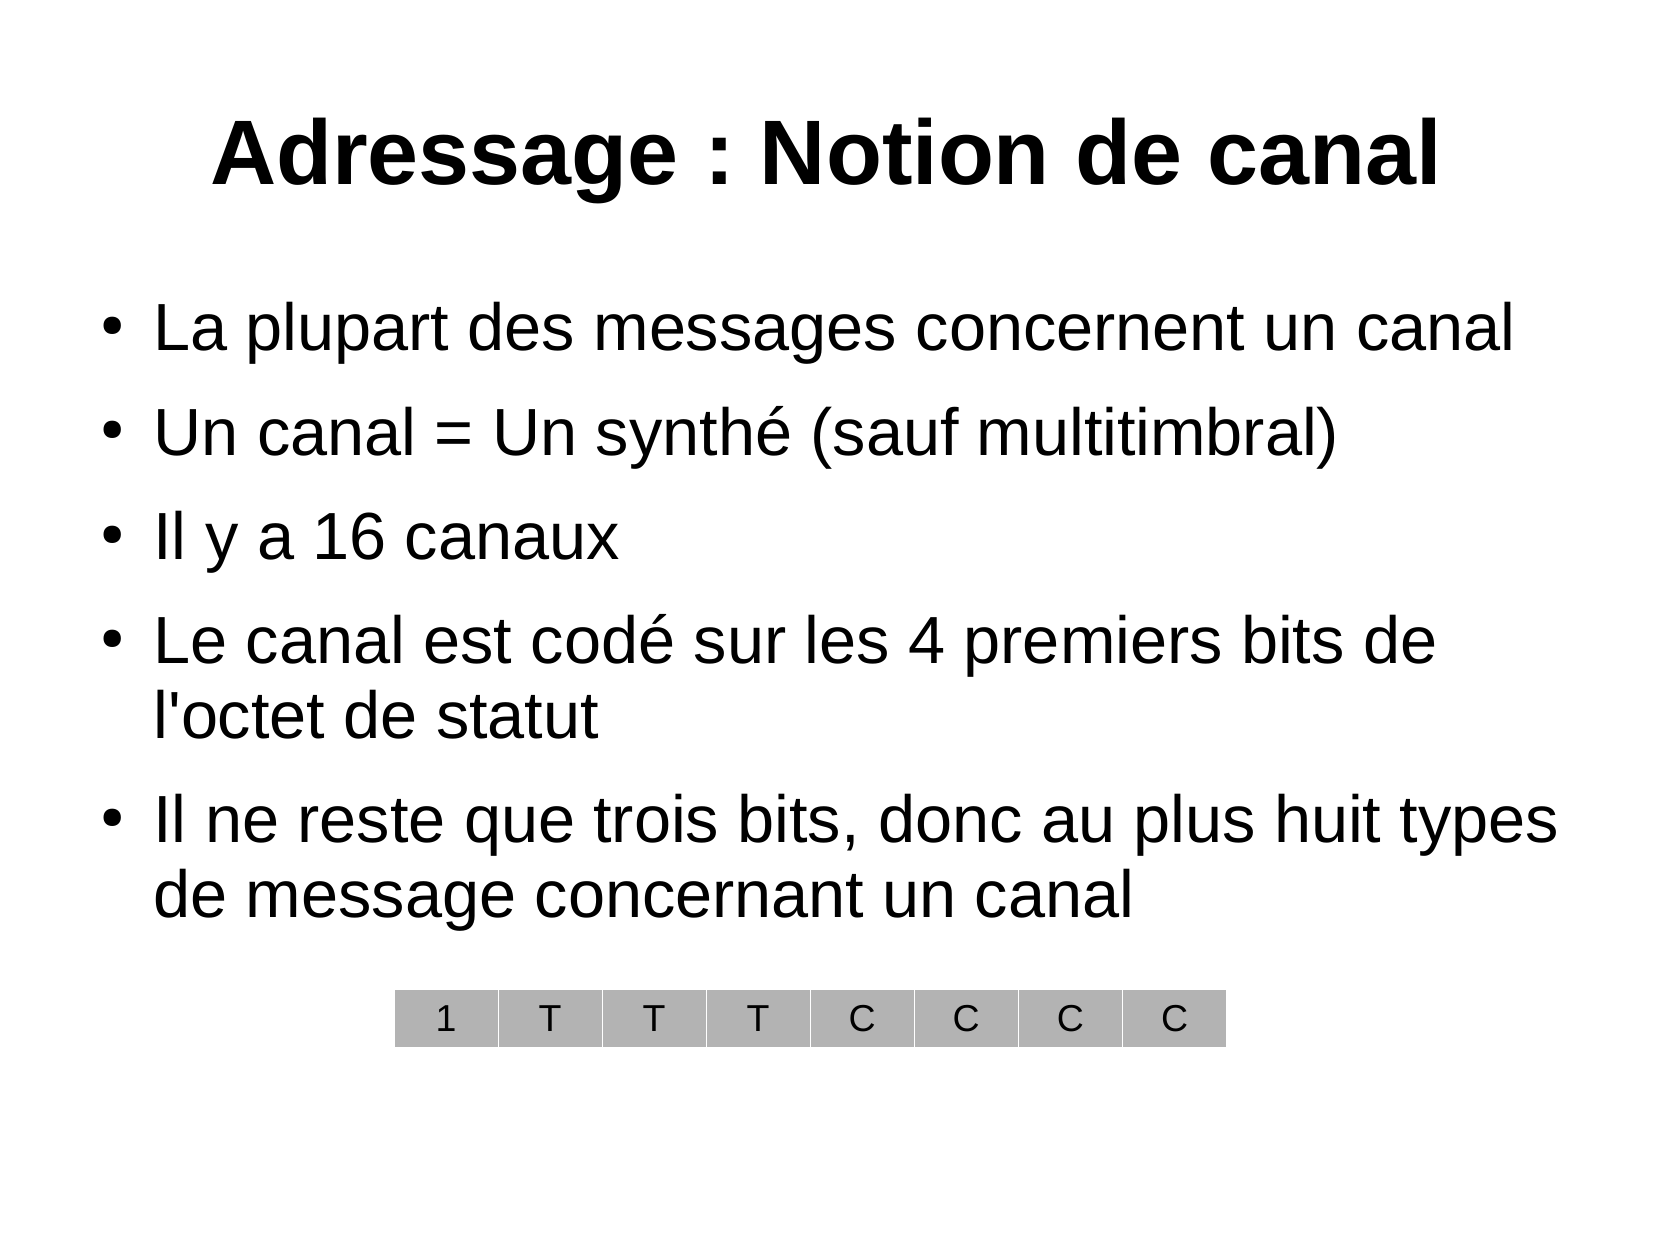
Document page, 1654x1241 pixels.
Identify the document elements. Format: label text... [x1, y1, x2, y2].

table_header C [1019, 990, 1122, 1047]
table_header C [915, 990, 1018, 1047]
table_header C [811, 990, 914, 1047]
table_header 1 [395, 990, 498, 1047]
title Adressage : Notion de canal [82, 49, 1571, 257]
table_header T [603, 990, 706, 1047]
table_header T [707, 990, 810, 1047]
table_header C [1123, 990, 1226, 1047]
table_header T [499, 990, 602, 1047]
list La plupart des messages concernent un canal Un canal = Un synthé (sauf multitimbral) Il y a 16 canaux Le canal est codé sur les 4 premiers bits de l'octet de statut Il ne reste que trois bits, donc au plus huit types de message concernant un canal [82, 290, 1571, 1010]
